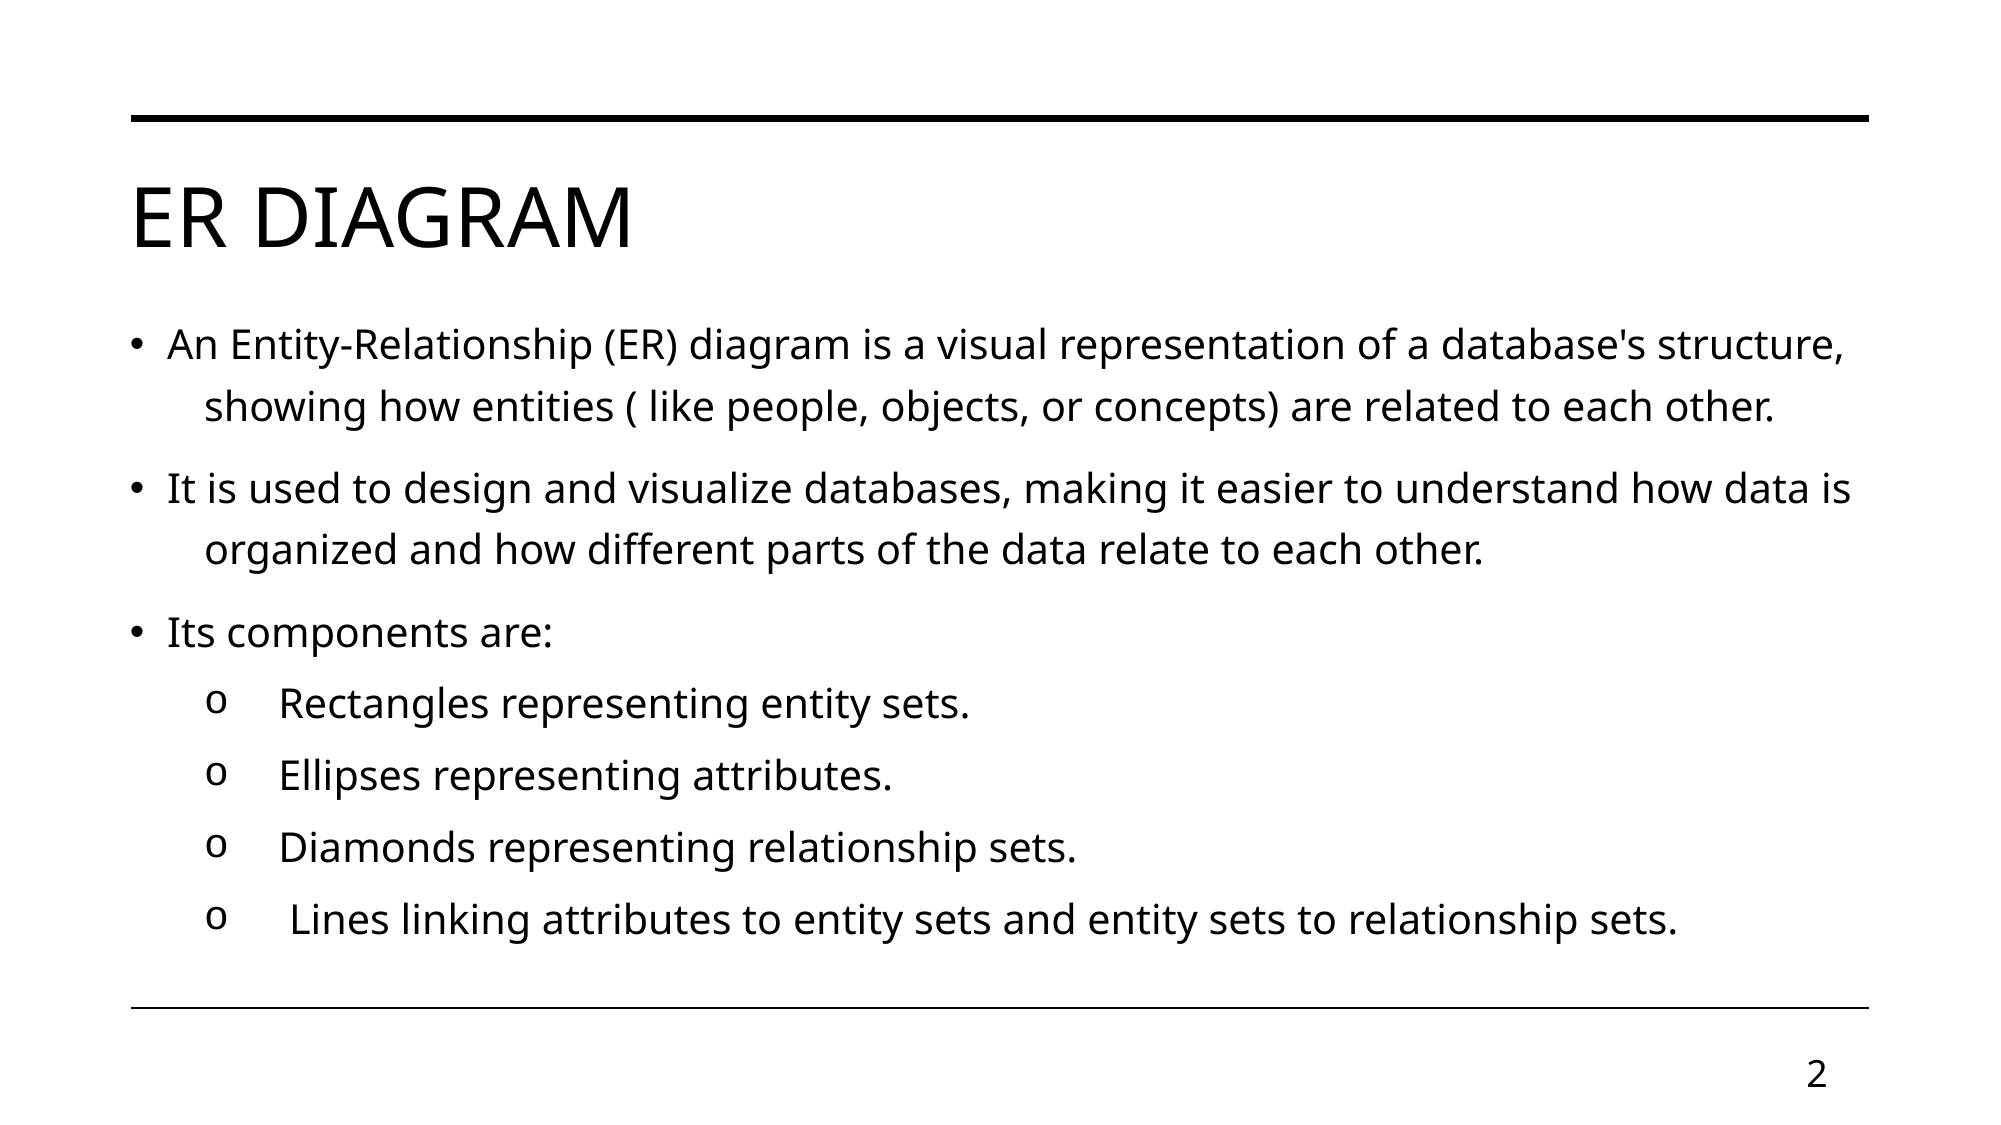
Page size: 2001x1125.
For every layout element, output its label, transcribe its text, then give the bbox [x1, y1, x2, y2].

title ER Diagram [114, 151, 1869, 302]
list An Entity-Relationship (ER) diagram is a visual representation of a database's structure, showing how entities ( like people, objects, or concepts) are related to each other. It is used to design and visualize databases, making it easier to understand how data is organized and how different parts of the data relate to each other. Its components are: Rectangles representing entity sets. Ellipses representing attributes. Diamonds representing relationship sets. Lines linking attributes to entity sets and entity sets to relationship sets. [114, 302, 1869, 973]
text_box [1791, 1042, 1902, 1103]
